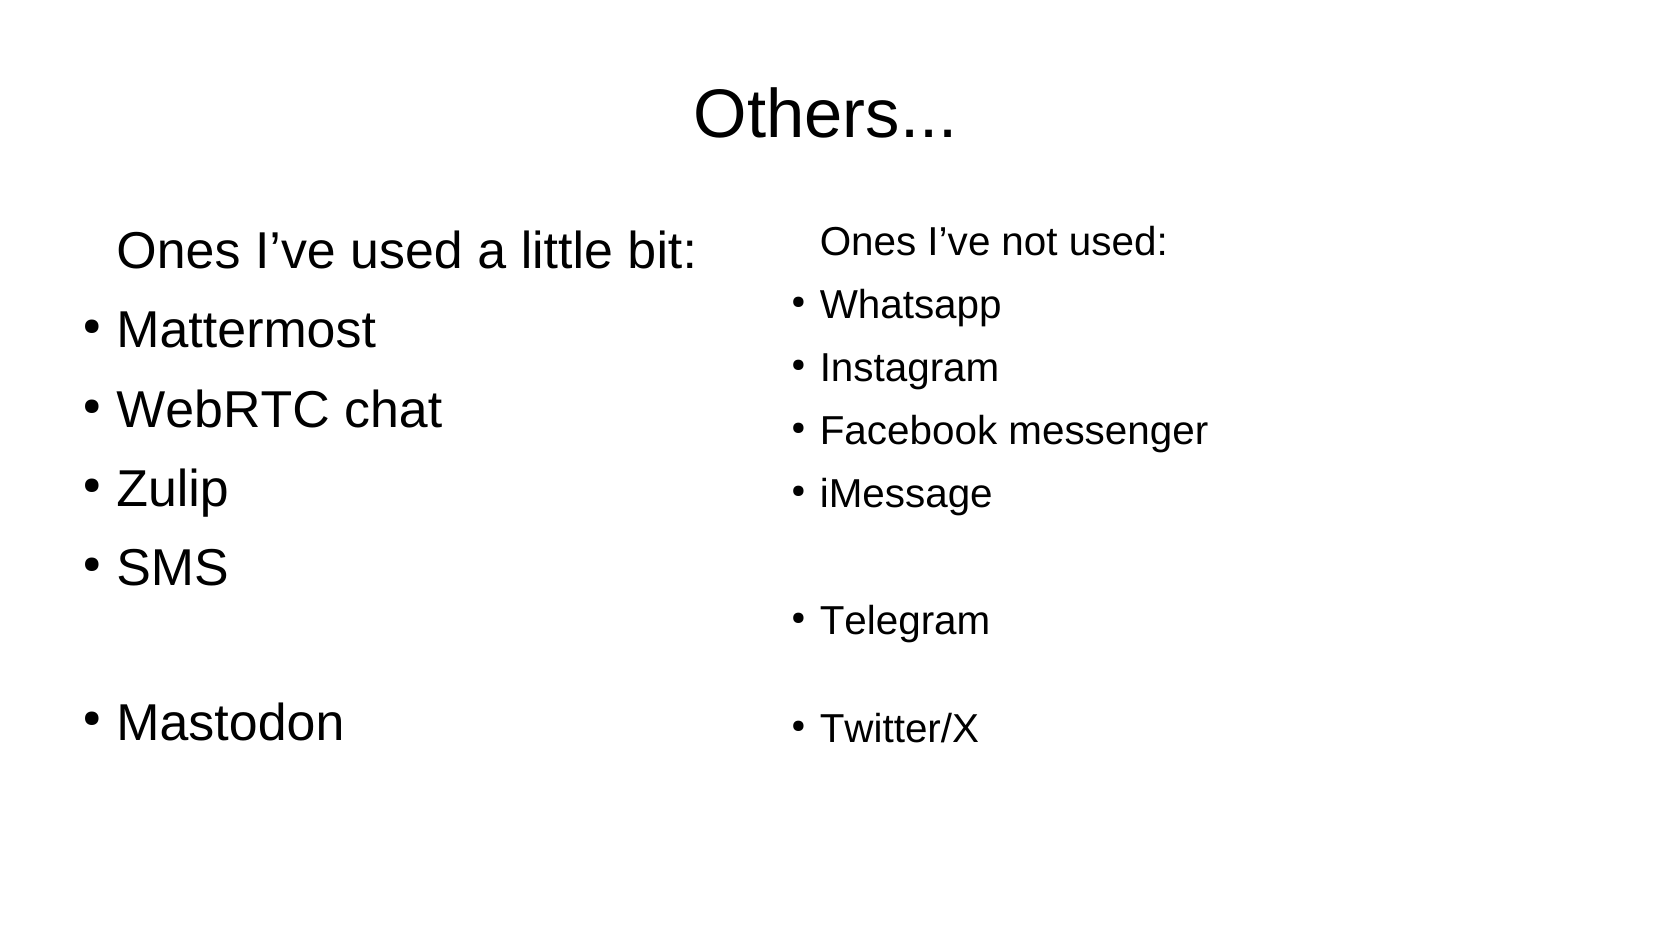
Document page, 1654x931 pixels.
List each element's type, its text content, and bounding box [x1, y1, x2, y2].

title Others... [82, 37, 1569, 192]
list Ones I’ve not used: Whatsapp Instagram Facebook messenger iMessage Telegram Twitter/X [791, 214, 1447, 753]
list Ones I’ve used a little bit: Mattermost WebRTC chat Zulip SMS Mastodon [82, 217, 739, 756]
